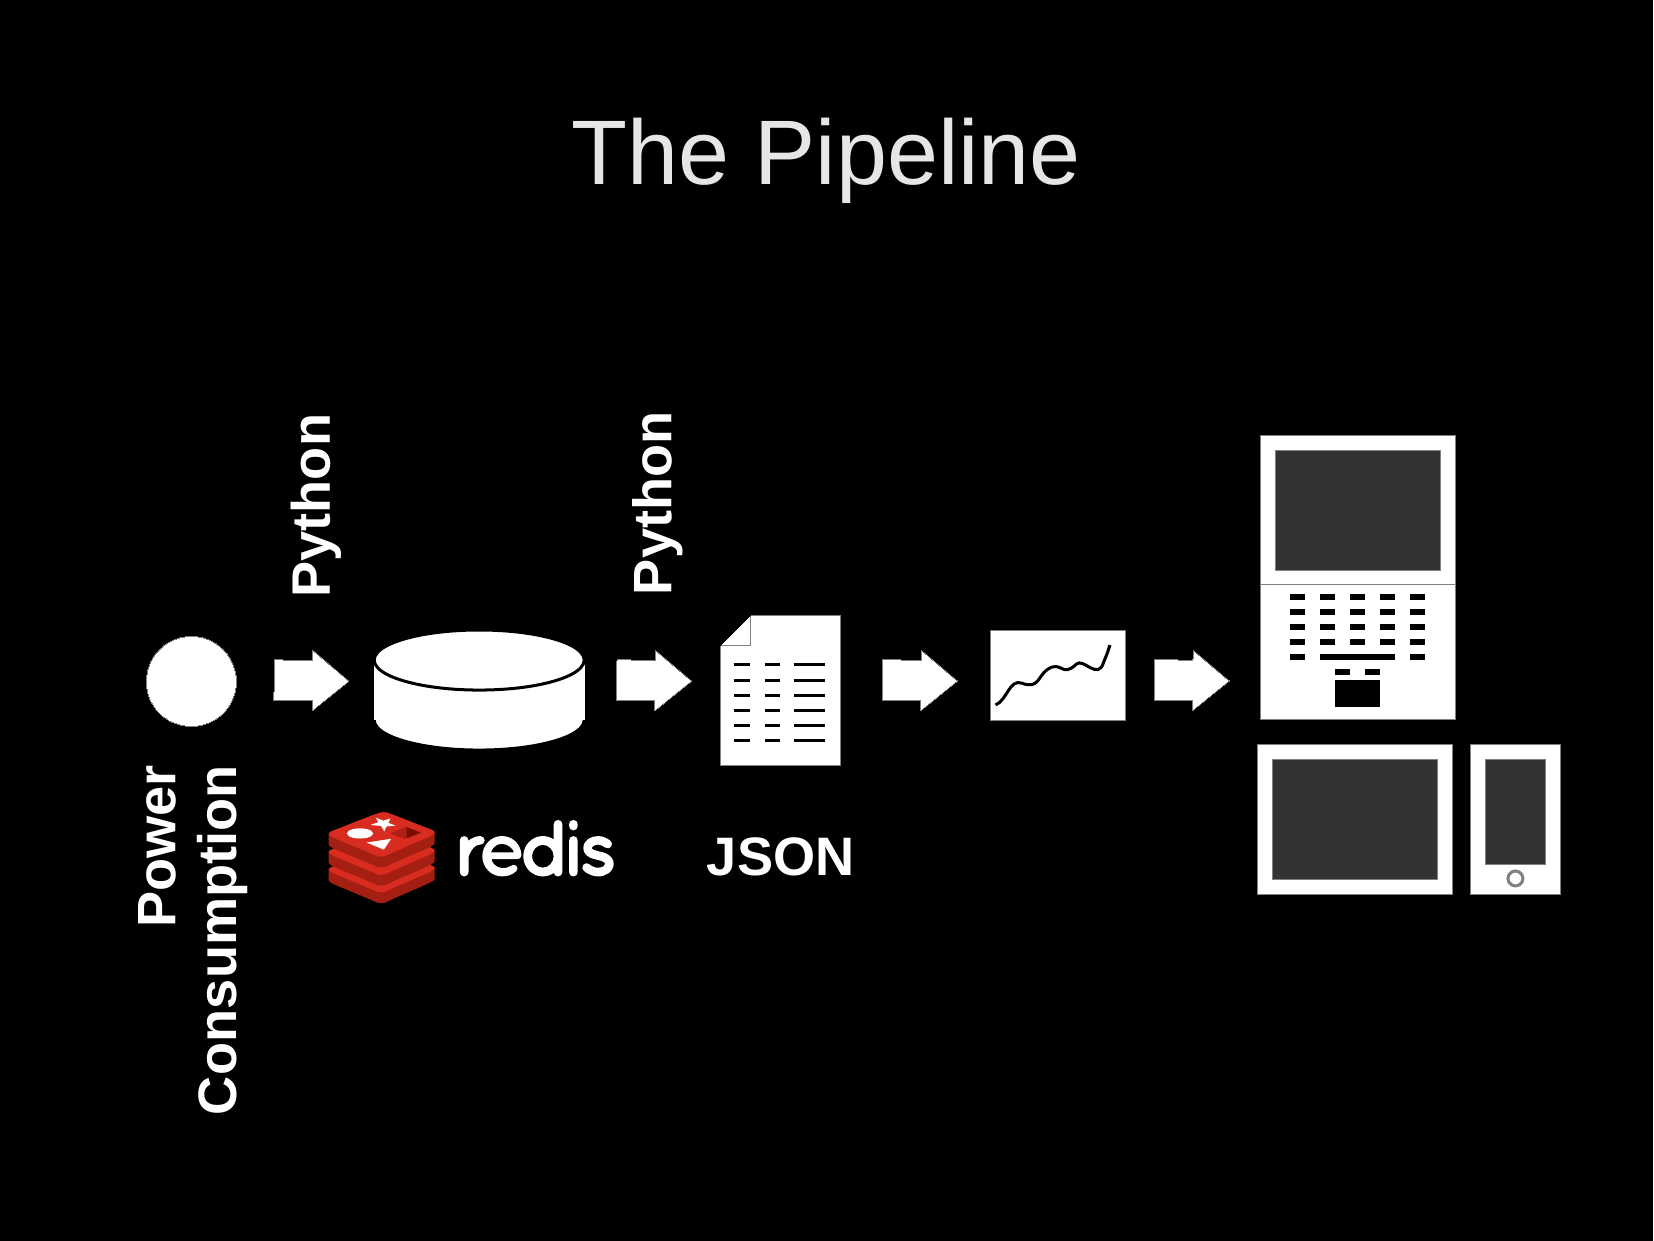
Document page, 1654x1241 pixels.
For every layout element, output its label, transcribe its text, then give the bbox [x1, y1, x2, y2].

text_box [690, 590, 841, 766]
text_box Power Consumption [119, 750, 256, 1130]
text_box Python [273, 398, 349, 613]
text_box [616, 650, 692, 711]
text_box Python [614, 396, 691, 610]
picture [328, 812, 614, 904]
text_box [882, 650, 958, 711]
text_box [1154, 650, 1230, 711]
text_box [990, 630, 1126, 721]
text_box [1260, 435, 1456, 720]
text_box [146, 636, 237, 727]
text_box [1257, 744, 1453, 895]
title The Pipeline [82, 49, 1571, 257]
text_box [1470, 744, 1561, 895]
text_box [374, 630, 585, 751]
text_box JSON [692, 818, 870, 1150]
text_box [273, 650, 349, 711]
